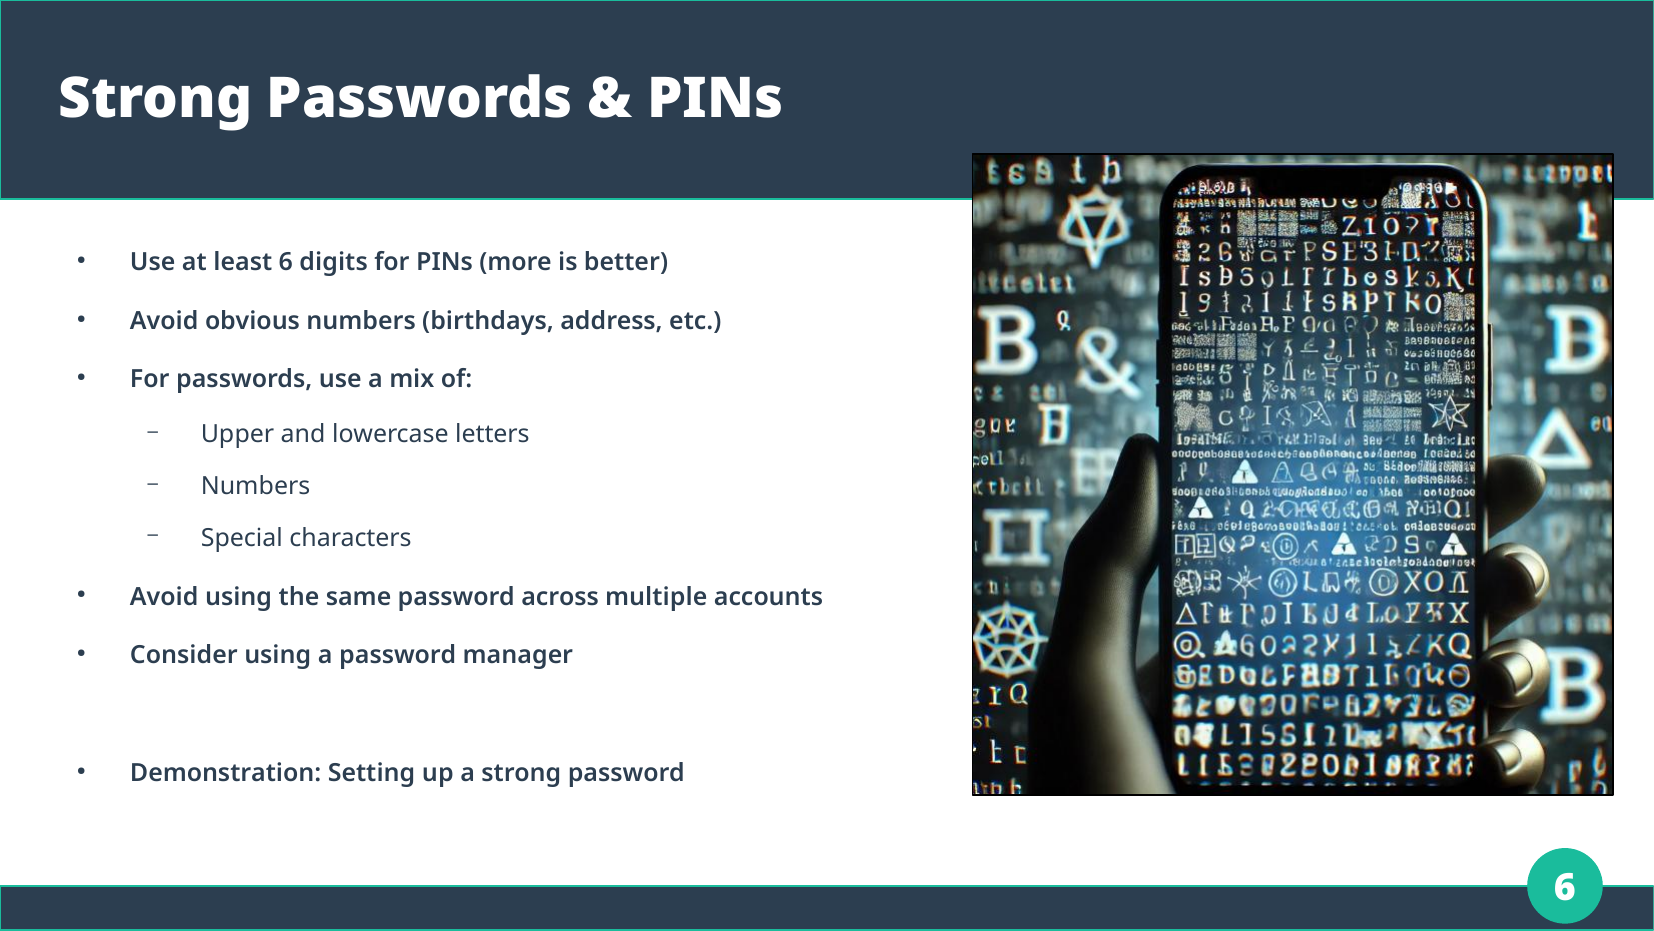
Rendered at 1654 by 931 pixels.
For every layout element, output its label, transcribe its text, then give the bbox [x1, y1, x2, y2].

list Use at least 6 digits for PINs (more is better) Avoid obvious numbers (birthdays, address, etc.) For passwords, use a mix of: Upper and lowercase letters Numbers Special characters Avoid using the same password across multiple accounts Consider using a password manager Demonstration: Setting up a strong password [59, 243, 1595, 864]
picture [973, 155, 1613, 795]
title Strong Passwords & PINs [59, 37, 1595, 156]
